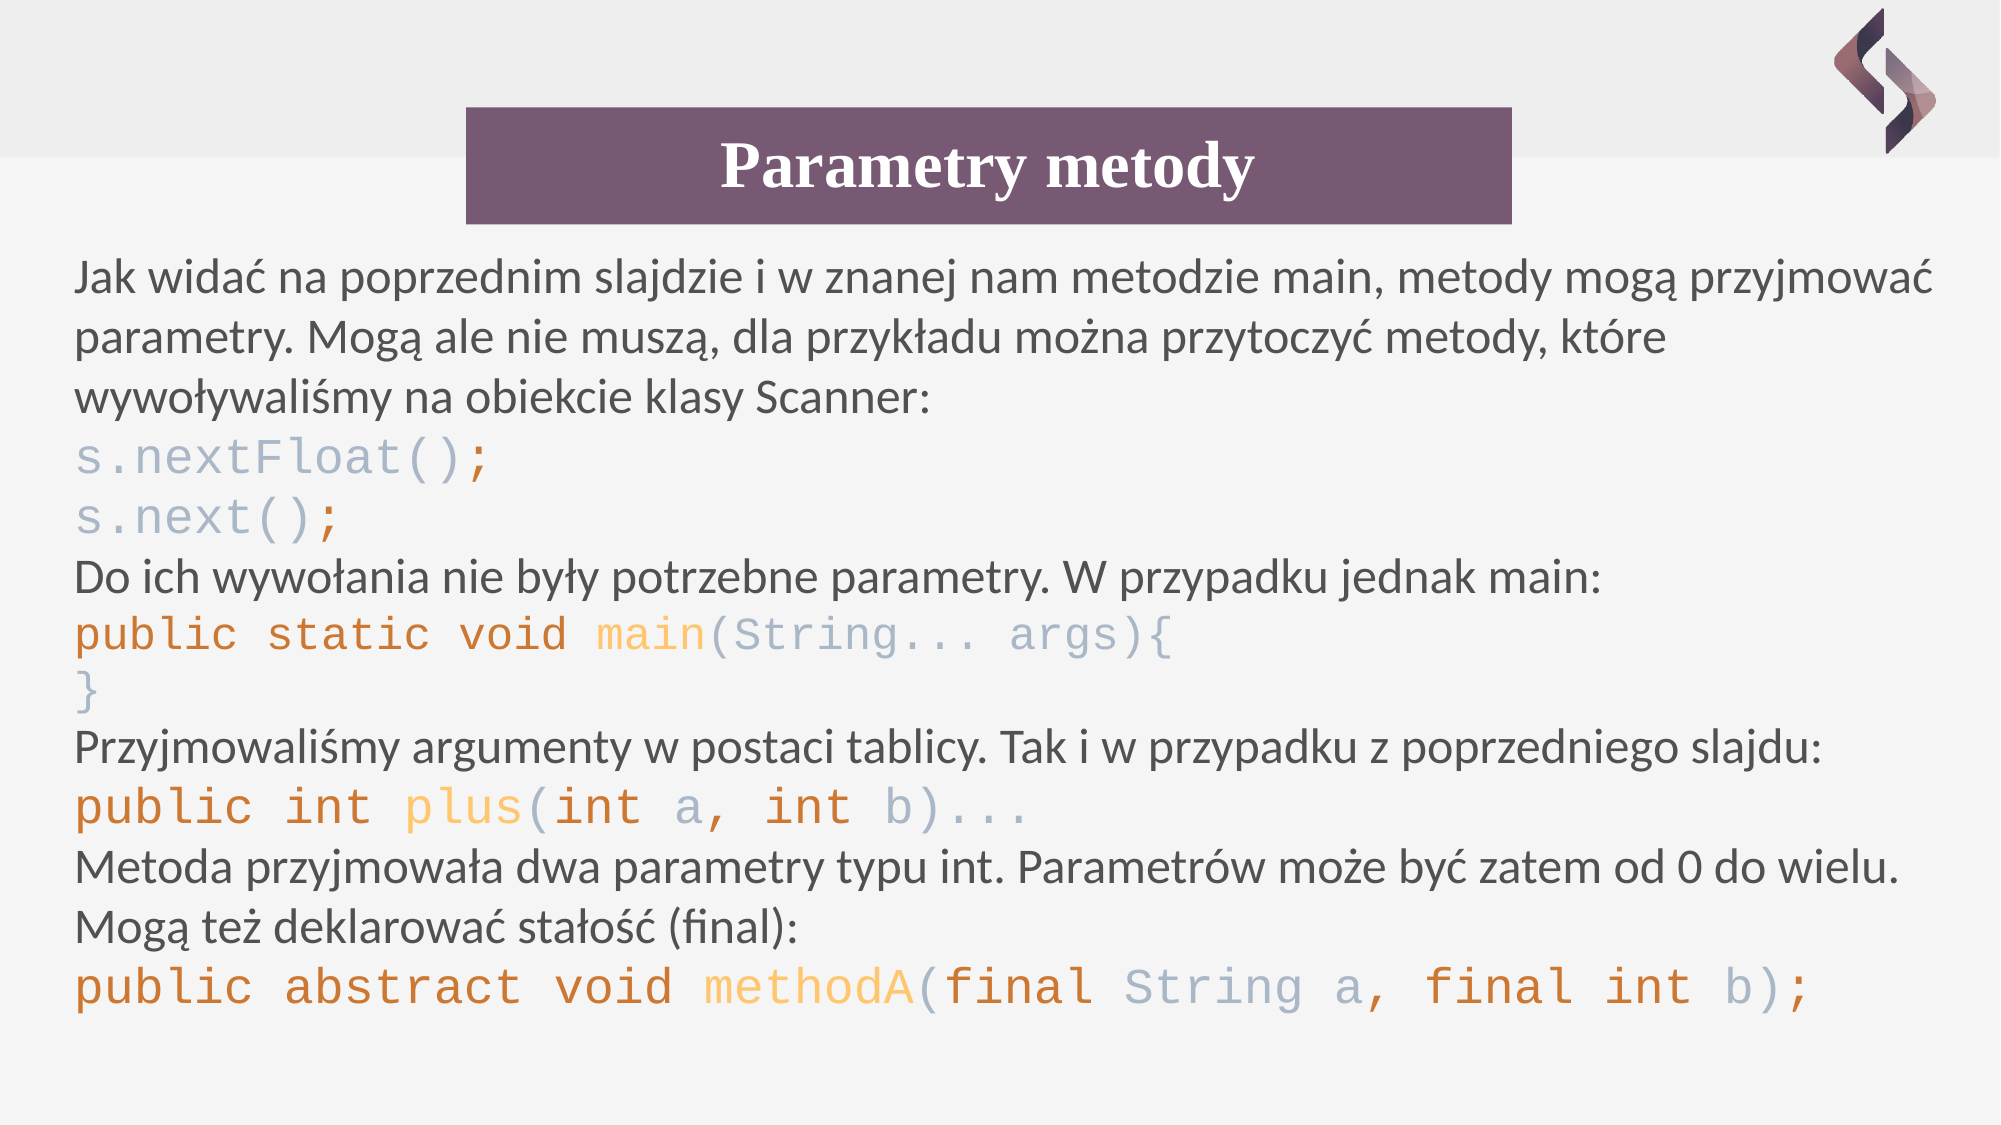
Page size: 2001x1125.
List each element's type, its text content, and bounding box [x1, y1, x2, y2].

text_box Jak widać na poprzednim slajdzie i w znanej nam metodzie main, metody mogą przyjmować parametry. Mogą ale nie muszą, dla przykładu można przytoczyć metody, które wywoływaliśmy na obiekcie klasy Scanner: s.nextFloat(); s.next(); Do ich wywołania nie były potrzebne parametry. W przypadku jednak main: public static void main(String... args){ } Przyjmowaliśmy argumenty w postaci tablicy. Tak i w przypadku z poprzedniego slajdu: public int plus(int a, int b)... Metoda przyjmowała dwa parametry typu int. Parametrów może być zatem od 0 do wielu. Mogą też deklarować stałość (final): public abstract void methodA(final String a, final int b); [59, 236, 1973, 981]
picture [1787, 0, 2001, 166]
text_box Parametry metody [466, 107, 1512, 225]
